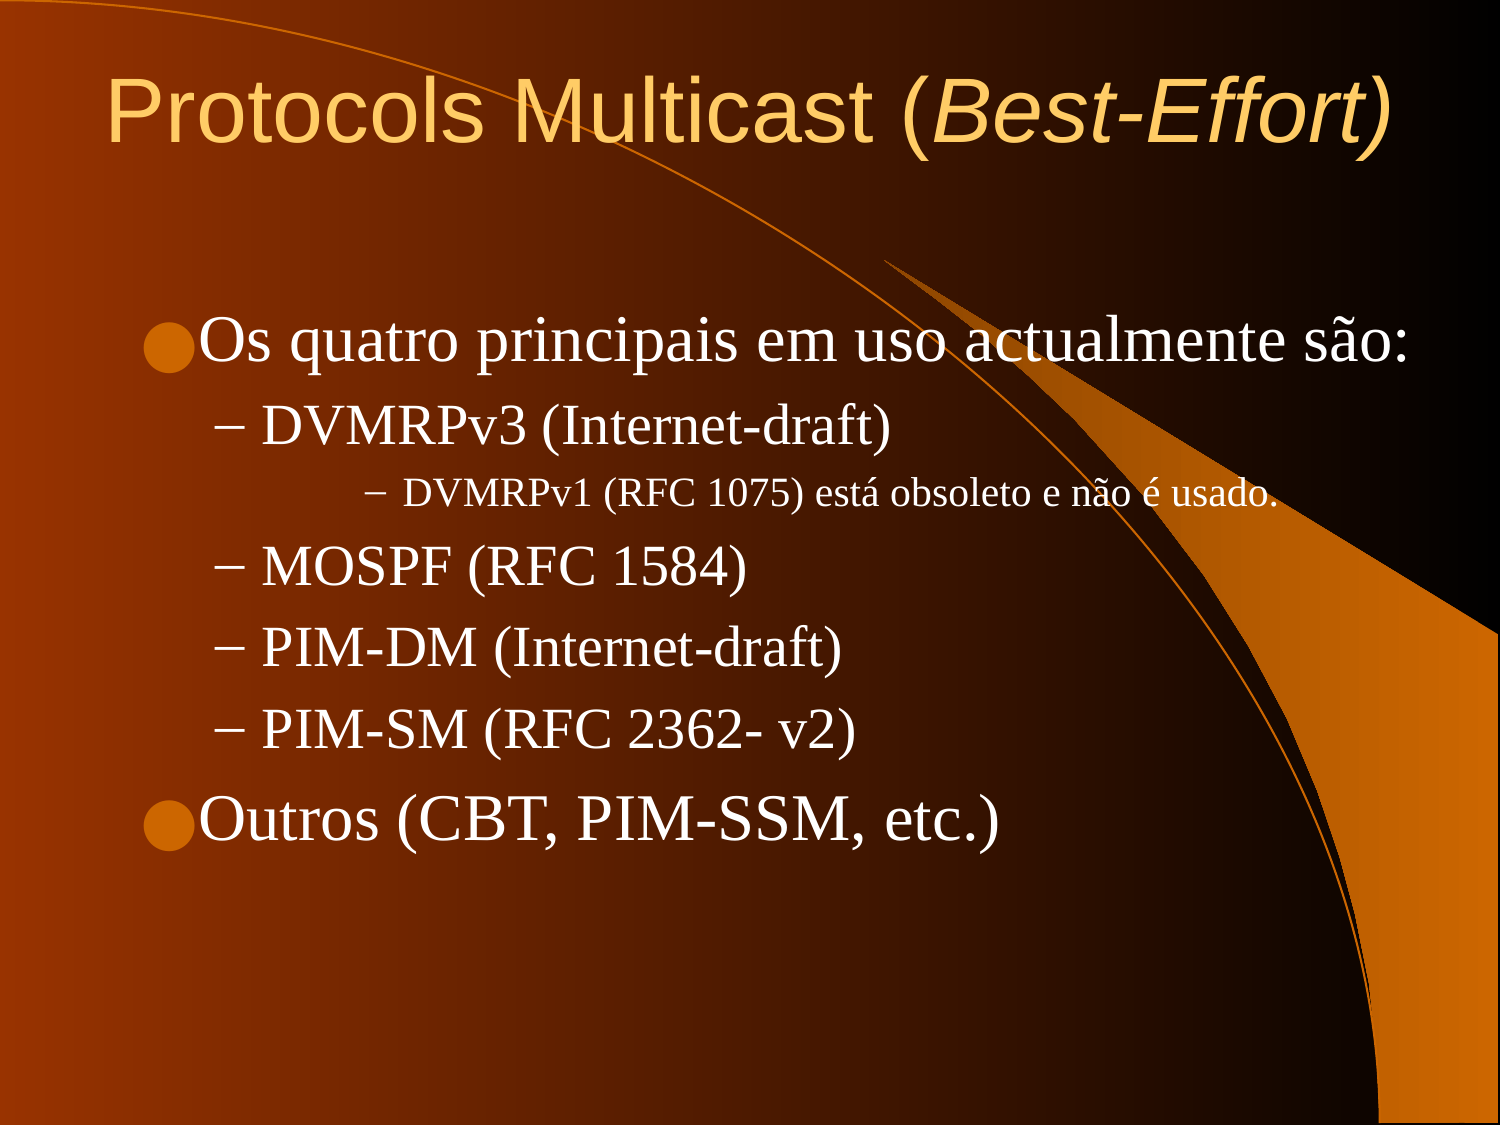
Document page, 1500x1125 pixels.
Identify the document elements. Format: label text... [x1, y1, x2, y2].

list Os quatro principais em uso actualmente são: DVMRPv3 (Internet-draft) DVMRPv1 (RFC 1075) está obsoleto e não é usado. MOSPF (RFC 1584) PIM-DM (Internet-draft) PIM-SM (RFC 2362- v2) Outros (CBT, PIM-SSM, etc.) [125, 287, 1430, 1013]
title Protocols Multicast (Best-Effort) [24, 24, 1475, 188]
